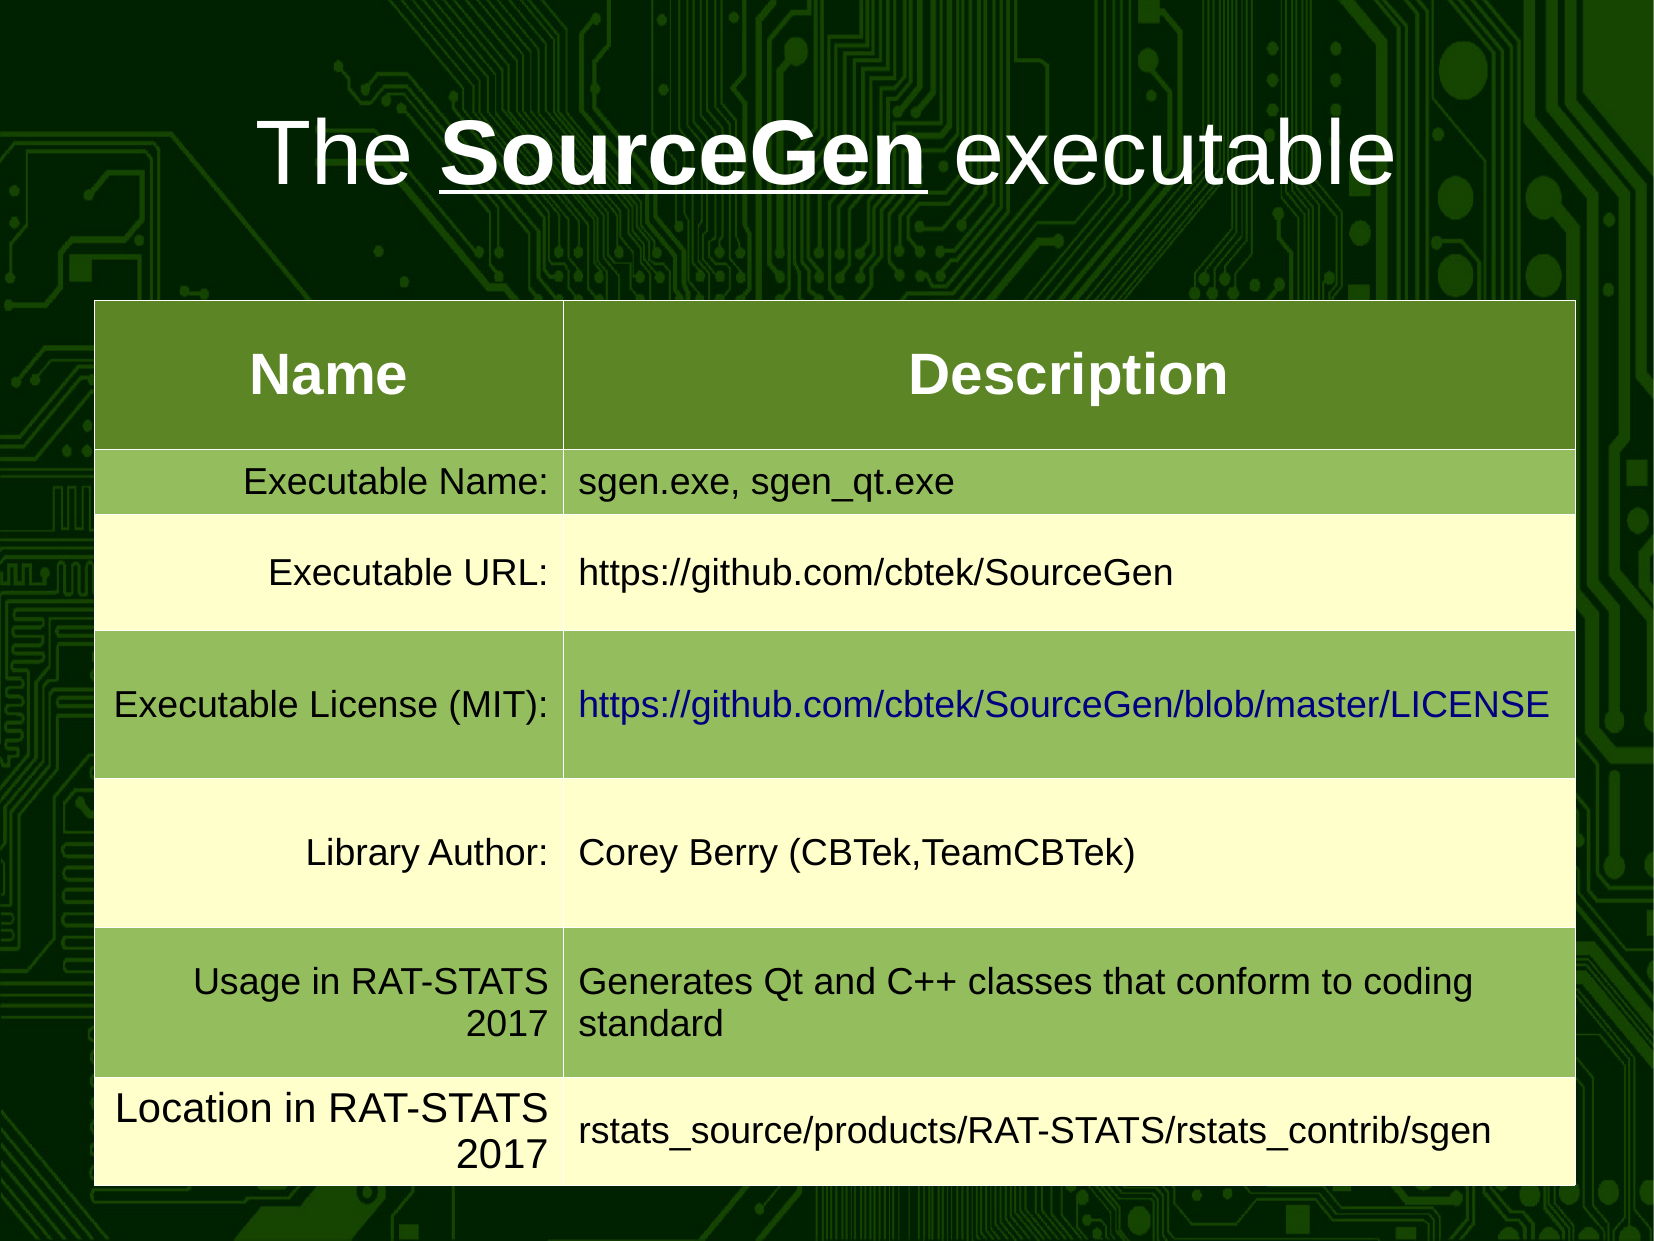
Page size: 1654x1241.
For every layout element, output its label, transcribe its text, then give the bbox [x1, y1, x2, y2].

table_cell Executable Name: [95, 450, 563, 514]
table_cell Executable License (MIT): [95, 631, 563, 778]
table_cell Location in RAT-STATS 2017 [95, 1078, 563, 1185]
table_header Name [95, 301, 563, 449]
table_cell rstats_source/products/RAT-STATS/rstats_contrib/sgen [564, 1078, 1575, 1185]
table_cell https://github.com/cbtek/SourceGen/blob/master/LICENSE [564, 631, 1575, 778]
table_cell Executable URL: [95, 515, 563, 630]
table_cell sgen.exe, sgen_qt.exe [564, 450, 1575, 514]
table_cell https://github.com/cbtek/SourceGen [564, 515, 1575, 630]
table_cell Corey Berry (CBTek,TeamCBTek) [564, 779, 1575, 927]
table_header Description [564, 301, 1575, 449]
title The SourceGen executable [82, 49, 1571, 257]
table_cell Usage in RAT-STATS 2017 [95, 928, 563, 1077]
table_cell Generates Qt and C++ classes that conform to coding standard [564, 928, 1575, 1077]
picture [0, 0, 1654, 1241]
table_cell Library Author: [95, 779, 563, 927]
